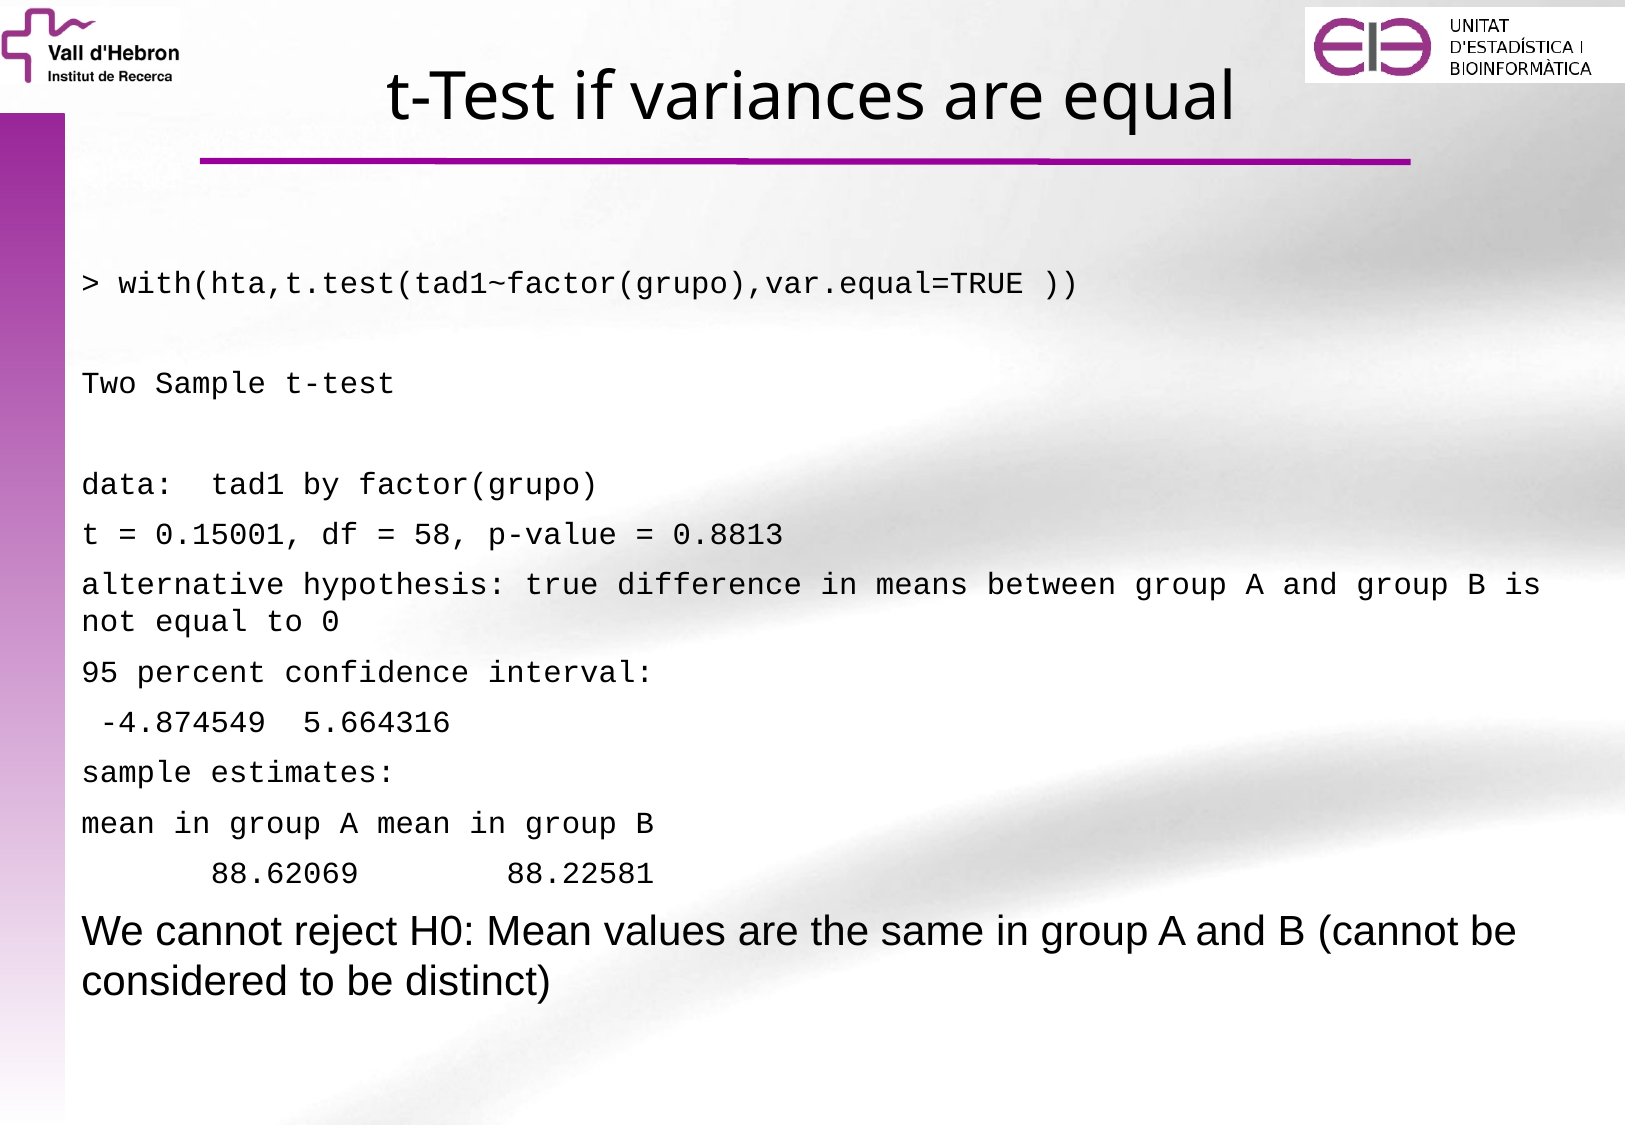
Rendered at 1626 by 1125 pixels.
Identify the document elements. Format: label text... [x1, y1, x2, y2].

list > with(hta,t.test(tad1~factor(grupo),var.equal=TRUE )) Two Sample t-test data: tad1 by factor(grupo) t = 0.15001, df = 58, p-value = 0.8813 alternative hypothesis: true difference in means between group A and group B is not equal to 0 95 percent confidence interval: -4.874549 5.664316 sample estimates: mean in group A mean in group B 88.62069 88.22581 We cannot reject H0: Mean values are the same in group A and B (cannot be considered to be distinct) [81, 262, 1544, 1005]
title t-Test if variances are equal [81, 45, 1544, 233]
picture [0, 0, 1625, 1125]
